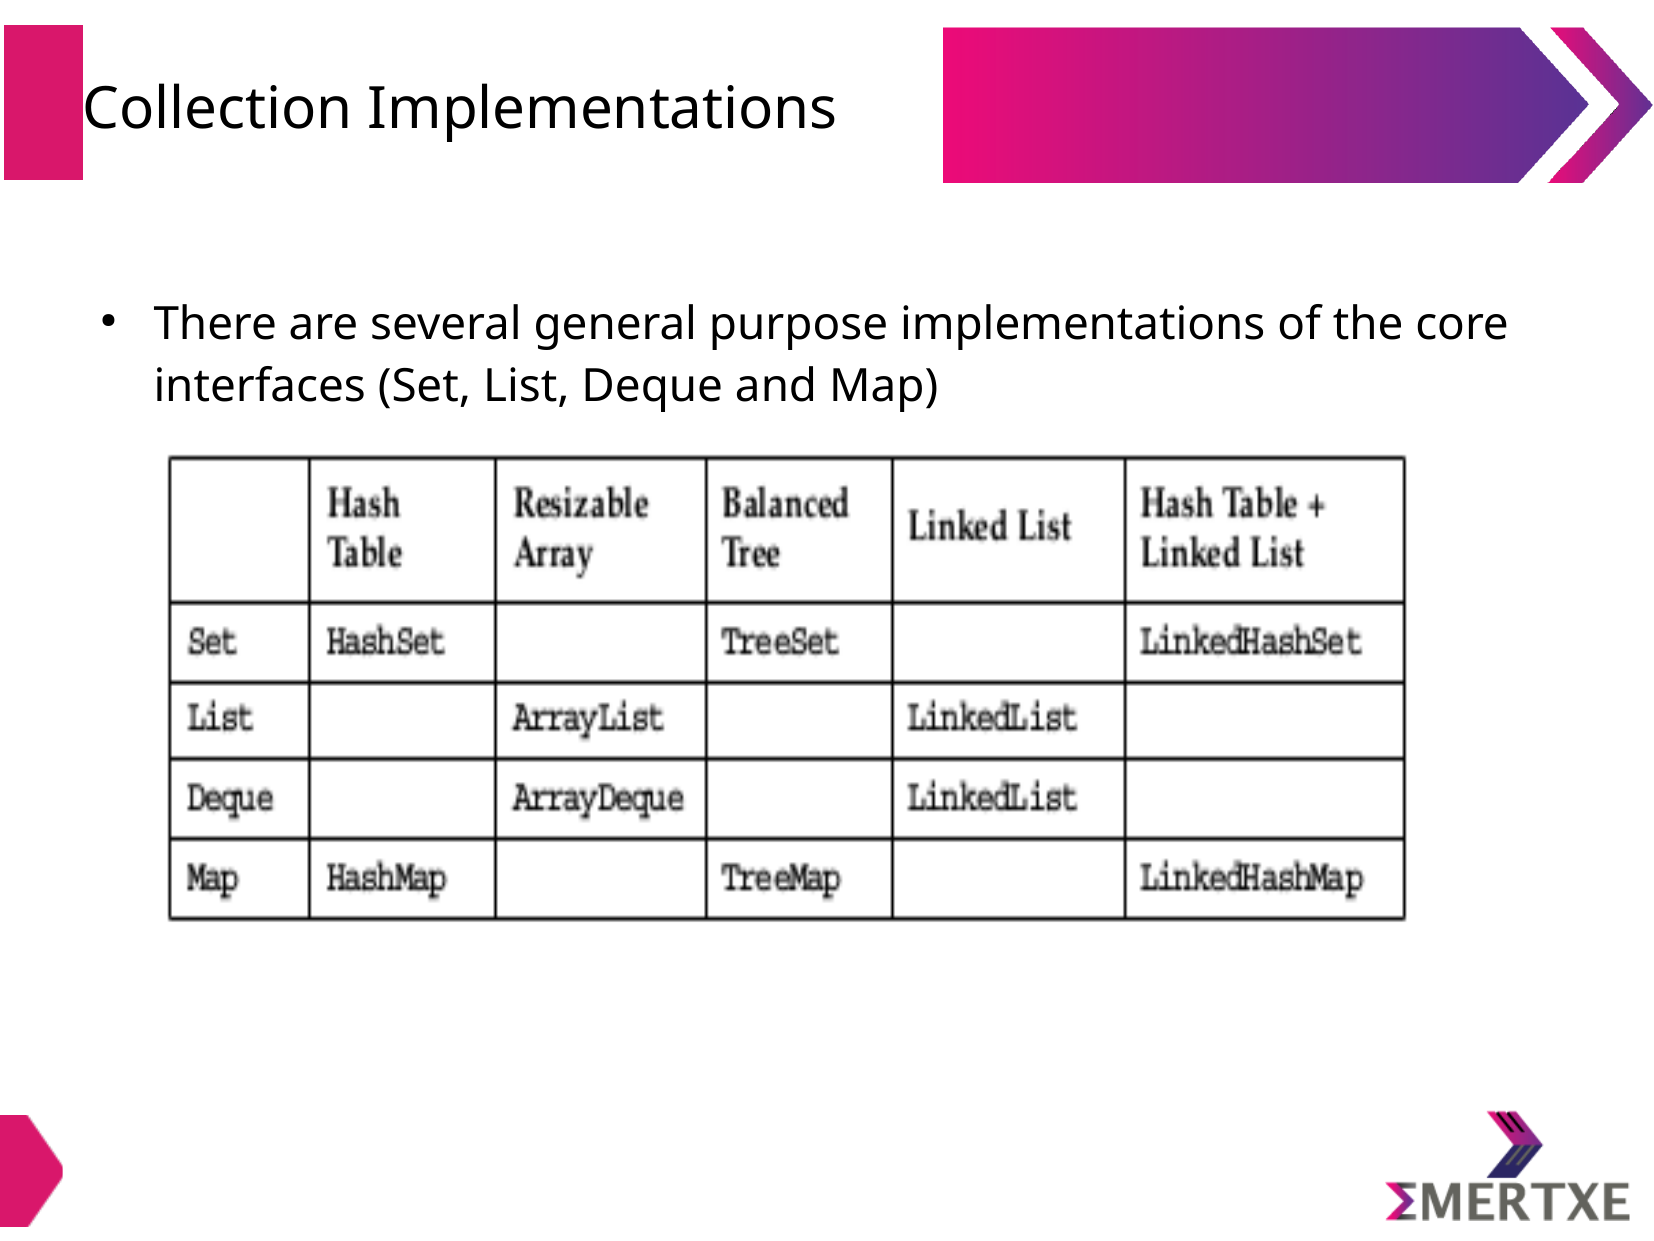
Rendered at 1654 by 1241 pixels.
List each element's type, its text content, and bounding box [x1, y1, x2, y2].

picture [1571, 27, 1653, 183]
title Collection Implementations [82, 2, 1571, 210]
list There are several general purpose implementations of the core interfaces (Set, List, Deque and Map) [82, 290, 1571, 1010]
picture [1385, 1107, 1631, 1221]
picture [120, 427, 1486, 983]
